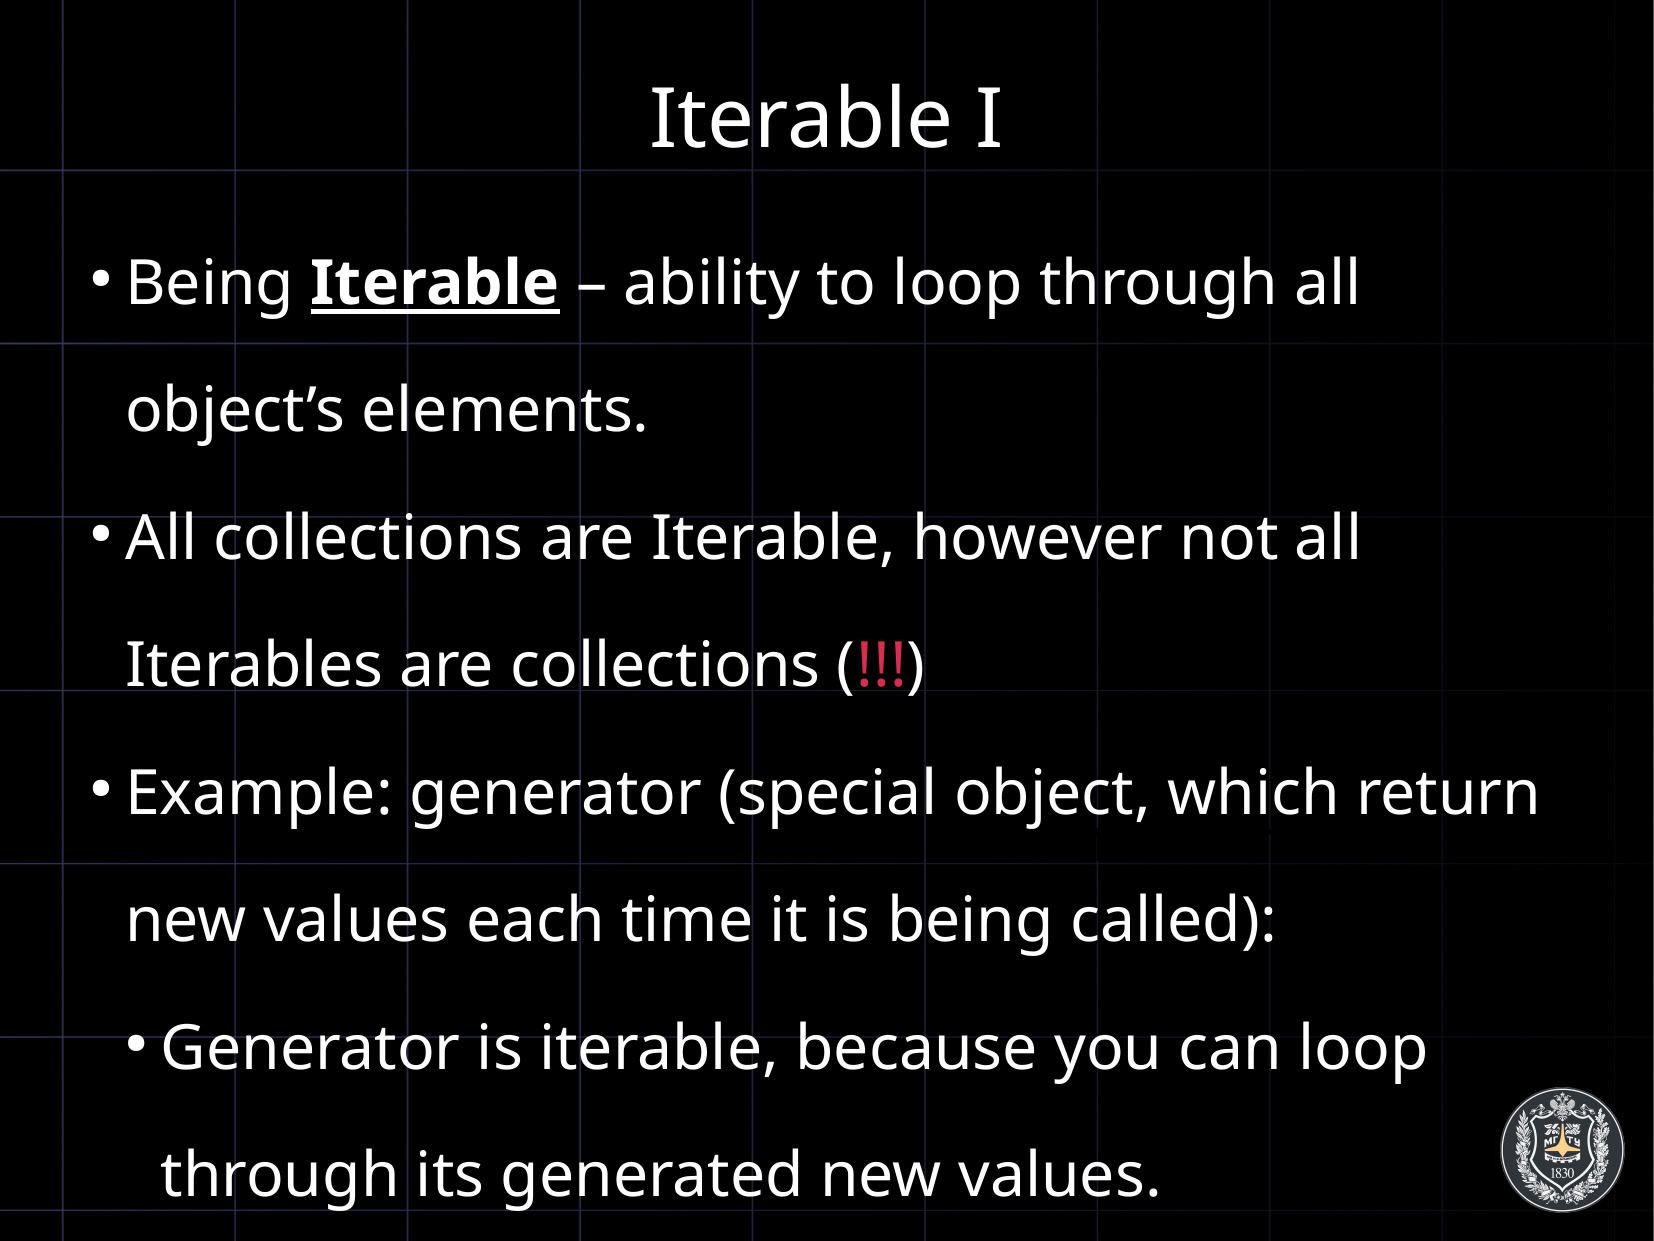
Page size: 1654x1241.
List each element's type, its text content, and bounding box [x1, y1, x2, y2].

text_box Being Iterable – ability to loop through all object’s elements. All collections are Iterable, however not all Iterables are collections (!!!) Example: generator (special object, which return new values each time it is being called): Generator is iterable, because you can loop through its generated new values. It is NOT a Container: it does not store elements. It is NOT Sized, because their "size" depends on external conditions. [75, 187, 1576, 1234]
title Iterable I [82, 37, 1571, 187]
picture [0, 0, 1654, 1241]
